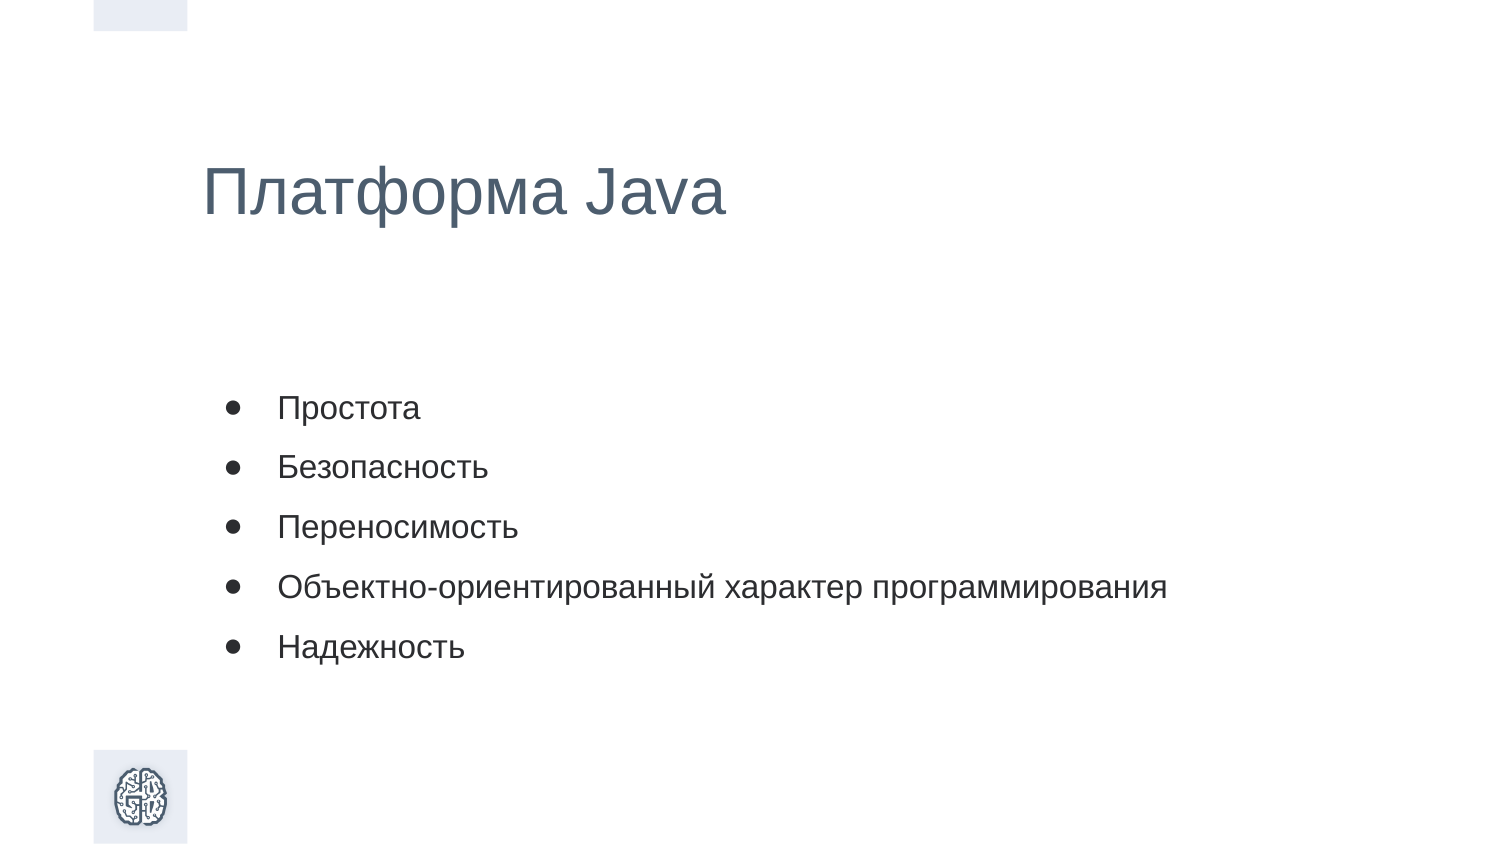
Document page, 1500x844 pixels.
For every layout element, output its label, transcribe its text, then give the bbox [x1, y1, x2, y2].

picture [106, 760, 175, 834]
text_box Простота Безопасность Переносимость Объектно-ориентированный характер программирования Надежность [187, 334, 1312, 697]
text_box Платформа Java [187, 93, 1312, 282]
